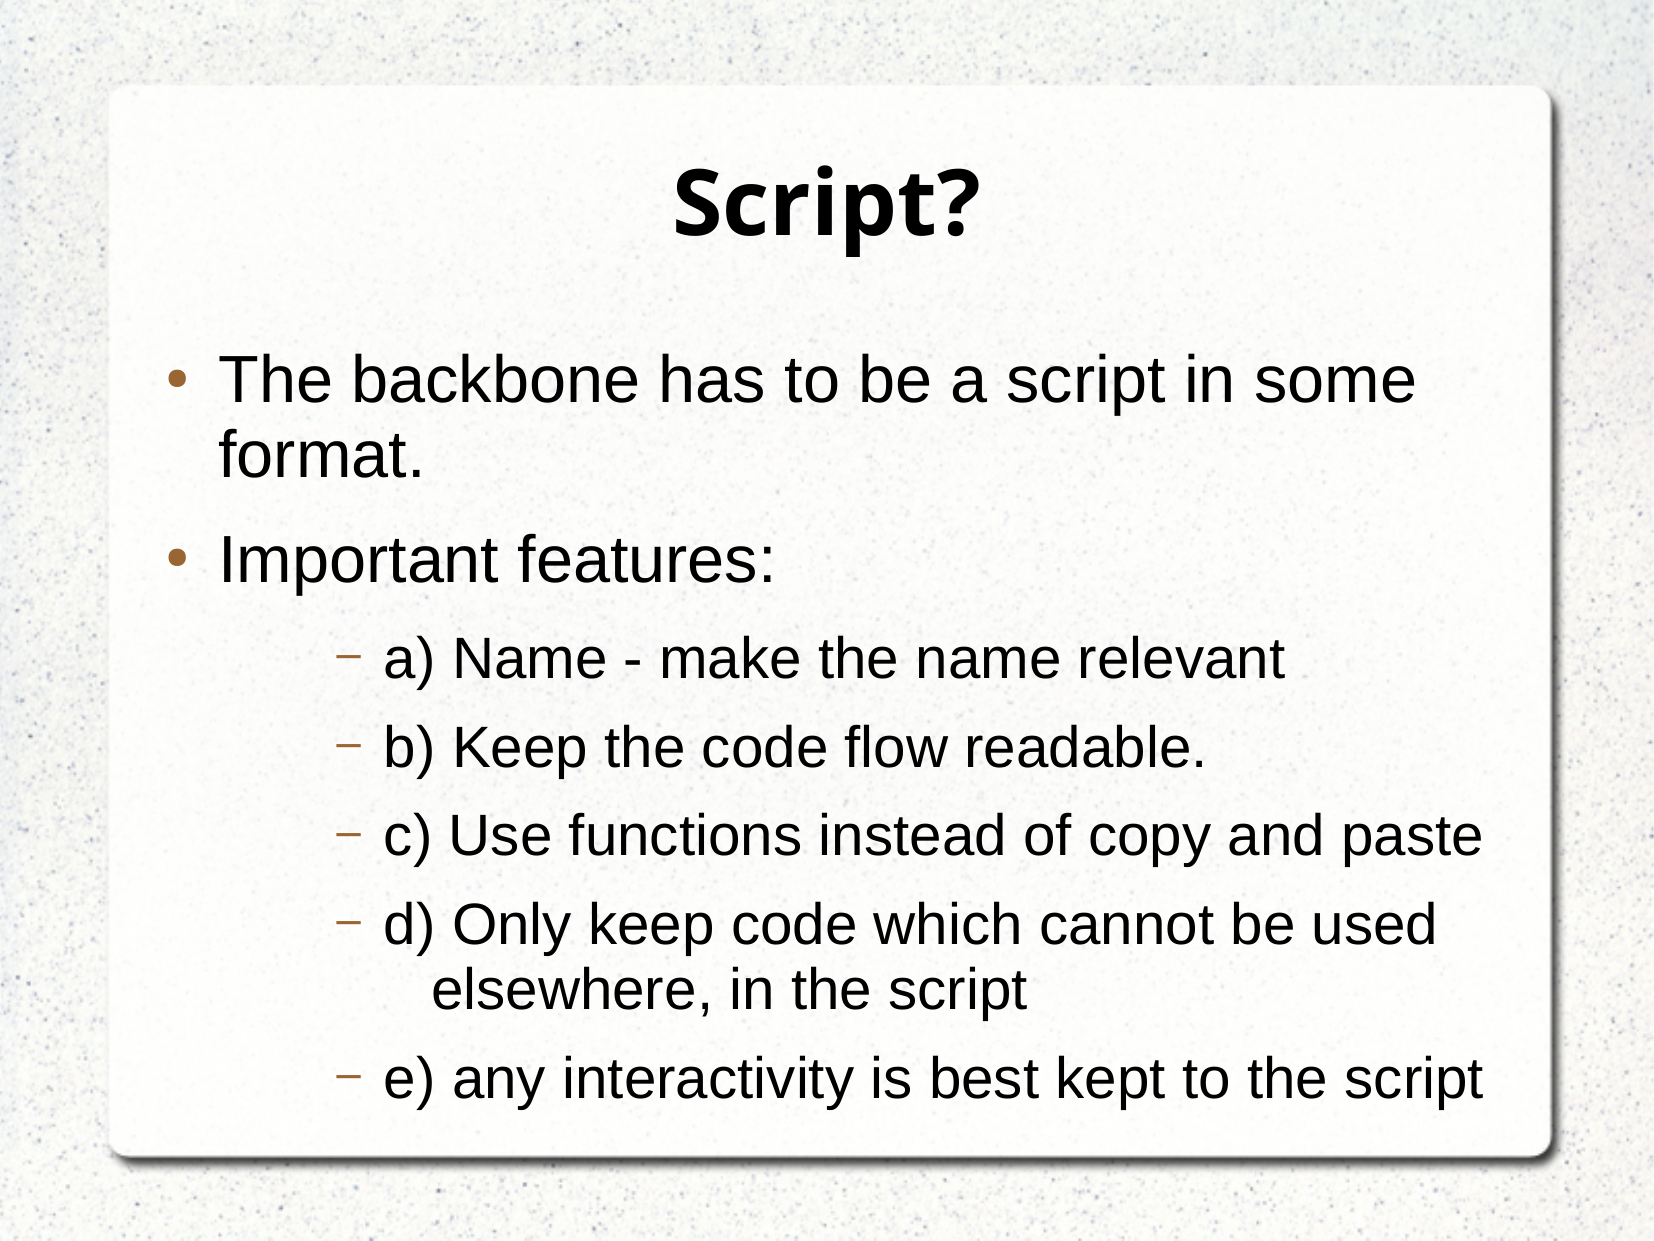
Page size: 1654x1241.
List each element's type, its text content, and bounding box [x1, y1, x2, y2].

list The backbone has to be a script in some format. Important features: a) Name - make the name relevant b) Keep the code flow readable. c) Use functions instead of copy and paste d) Only keep code which cannot be used elsewhere, in the script e) any interactivity is best kept to the script [147, 342, 1506, 1110]
title Script? [118, 96, 1536, 304]
picture [0, 0, 1654, 1241]
